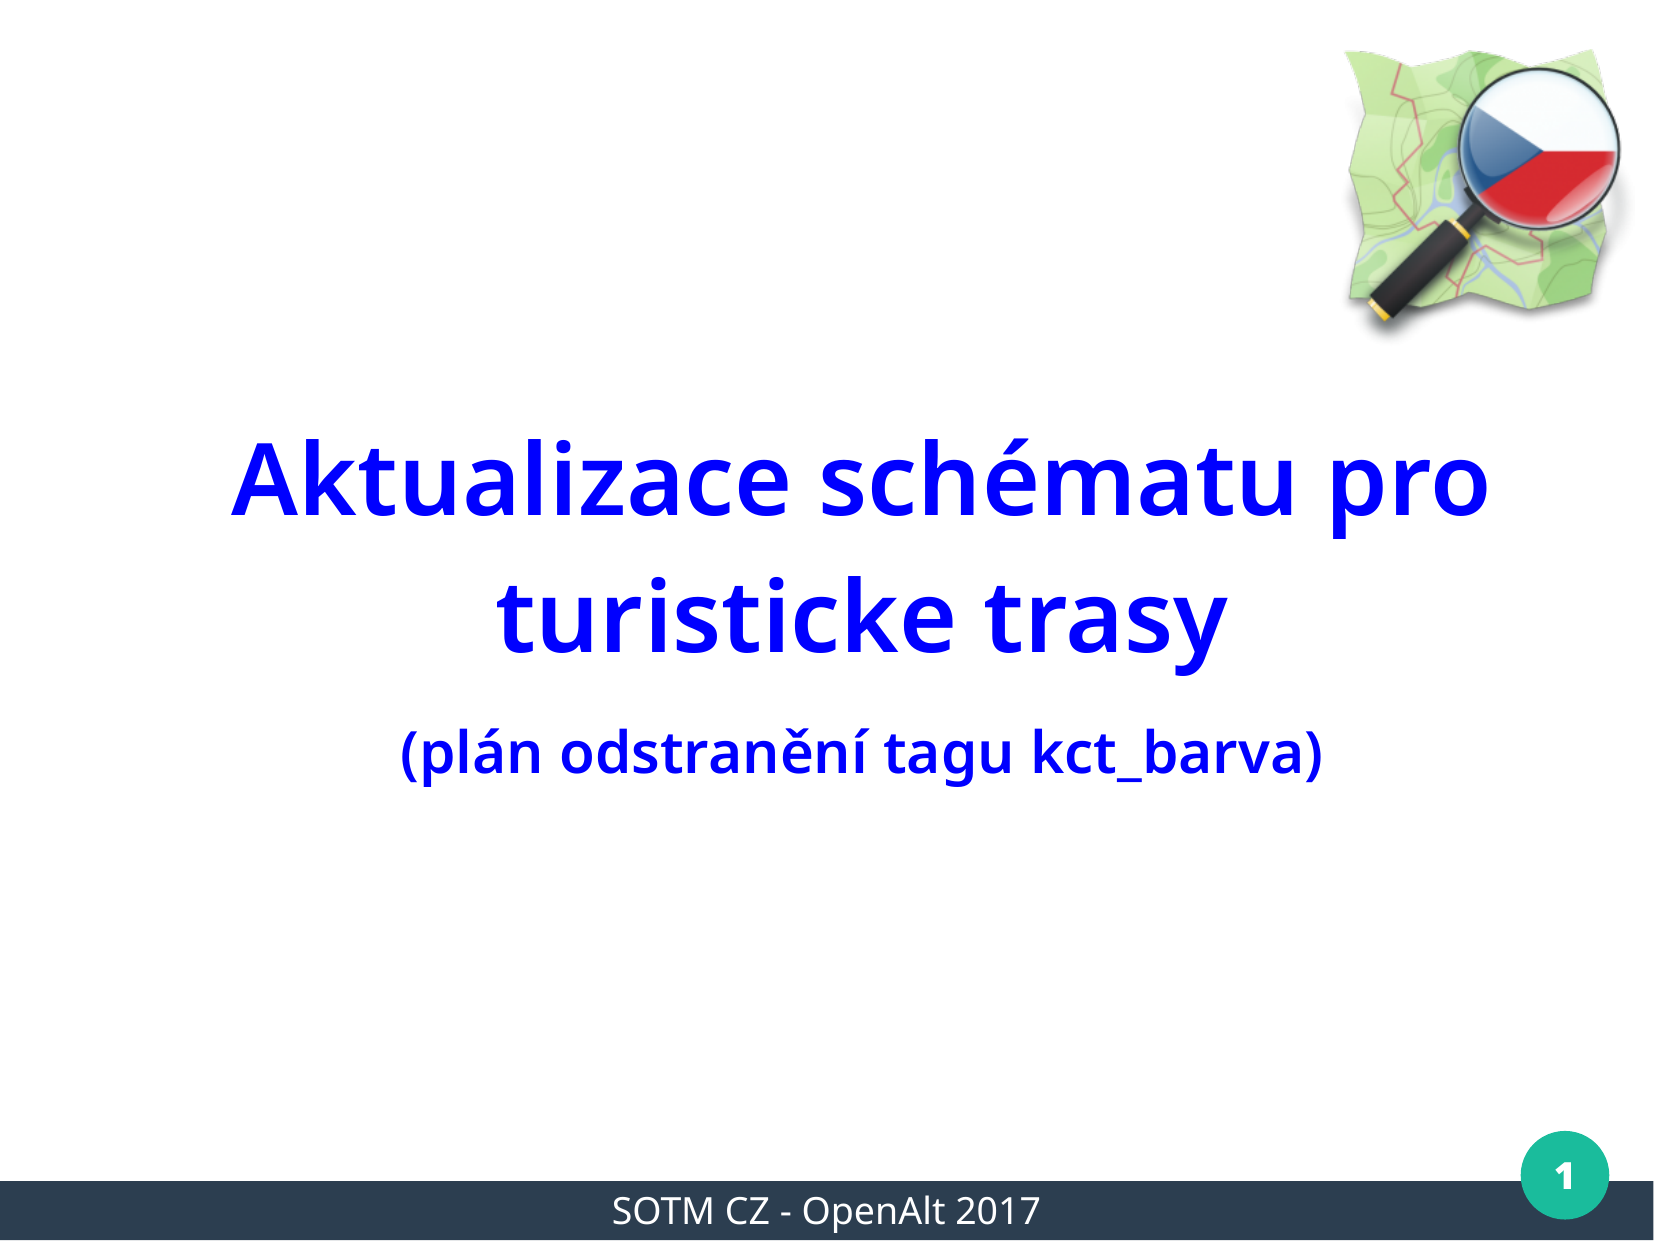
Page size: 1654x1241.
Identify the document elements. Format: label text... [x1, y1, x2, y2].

list Aktualizace schématu pro turisticke trasy (plán odstranění tagu kct_barva) [59, 47, 1595, 1152]
picture [1595, 49, 1635, 350]
